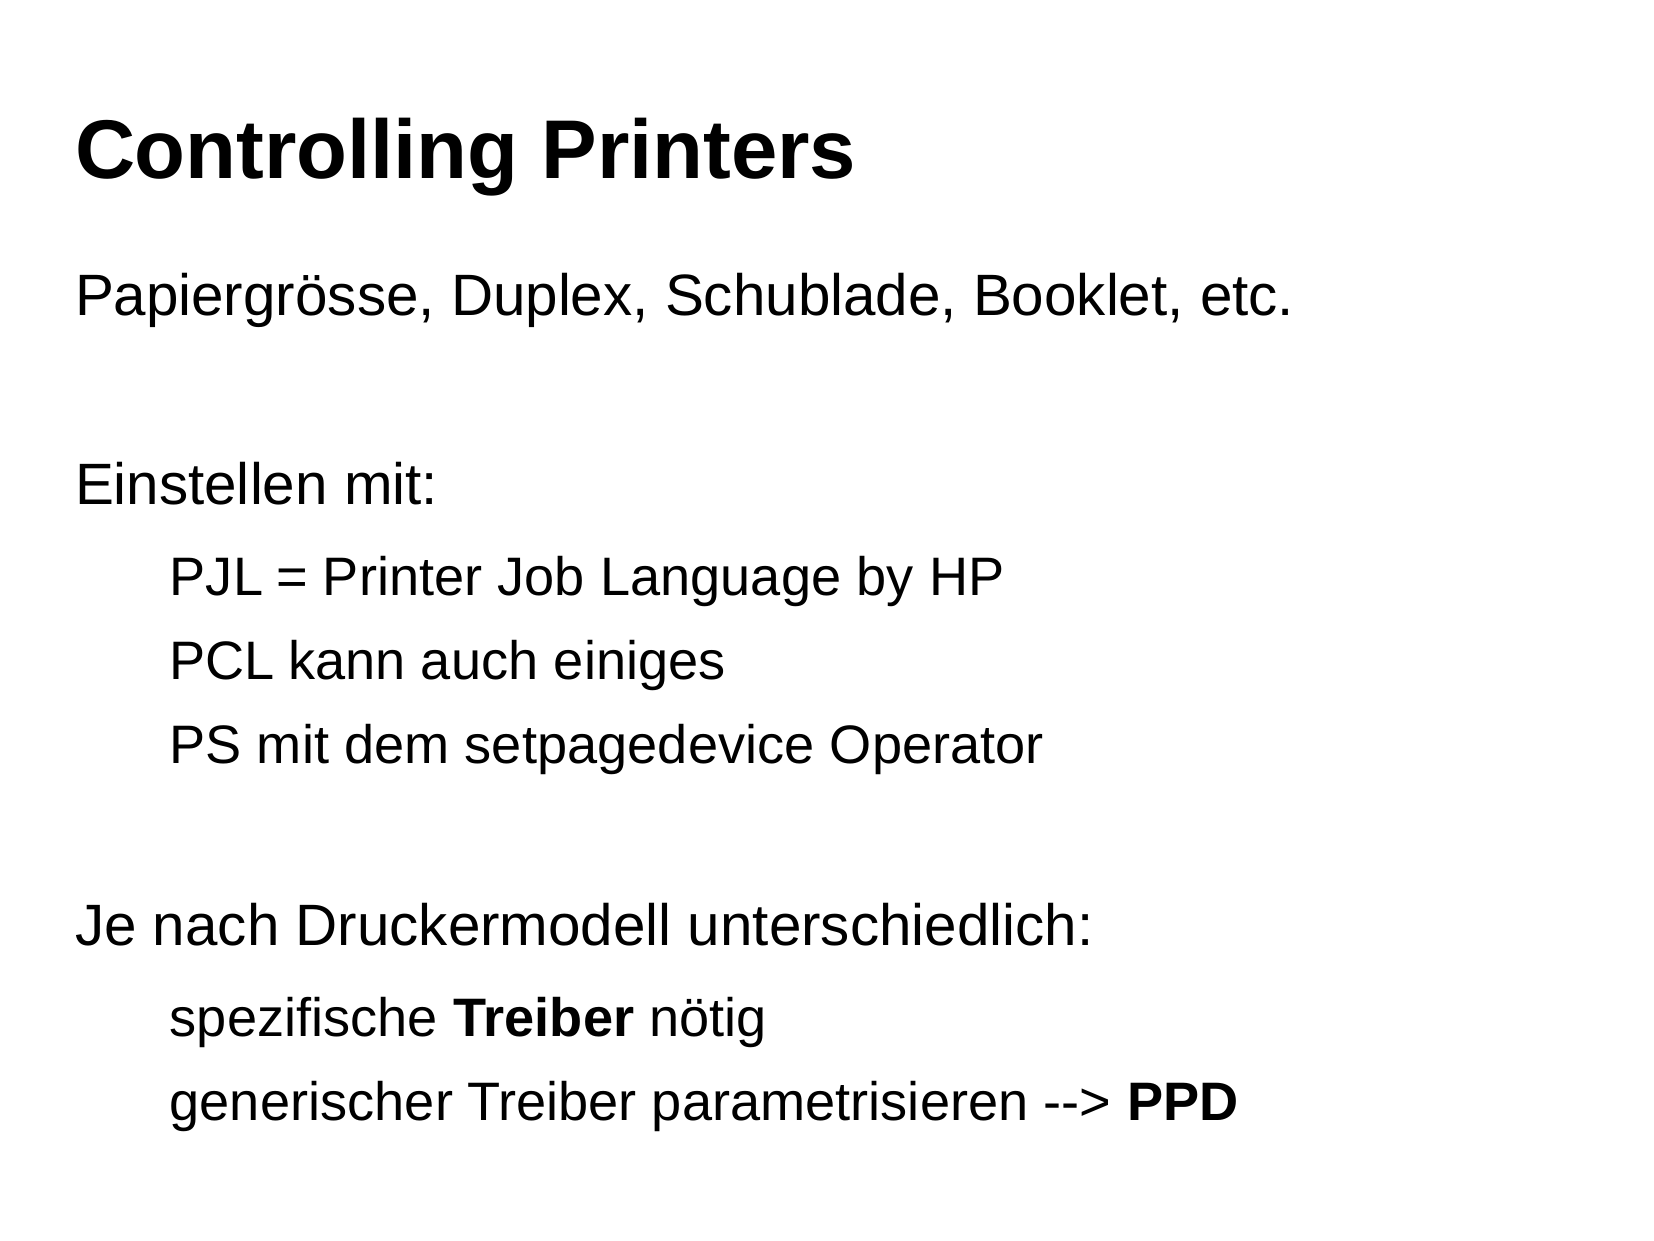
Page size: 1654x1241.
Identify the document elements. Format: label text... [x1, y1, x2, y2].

list Papiergrösse, Duplex, Schublade, Booklet, etc. Einstellen mit: PJL = Printer Job Language by HP PCL kann auch einiges PS mit dem setpagedevice Operator Je nach Druckermodell unterschiedlich: spezifische Treiber nötig generischer Treiber parametrisieren --> PPD [75, 262, 1576, 1133]
title Controlling Printers [75, 44, 1576, 256]
